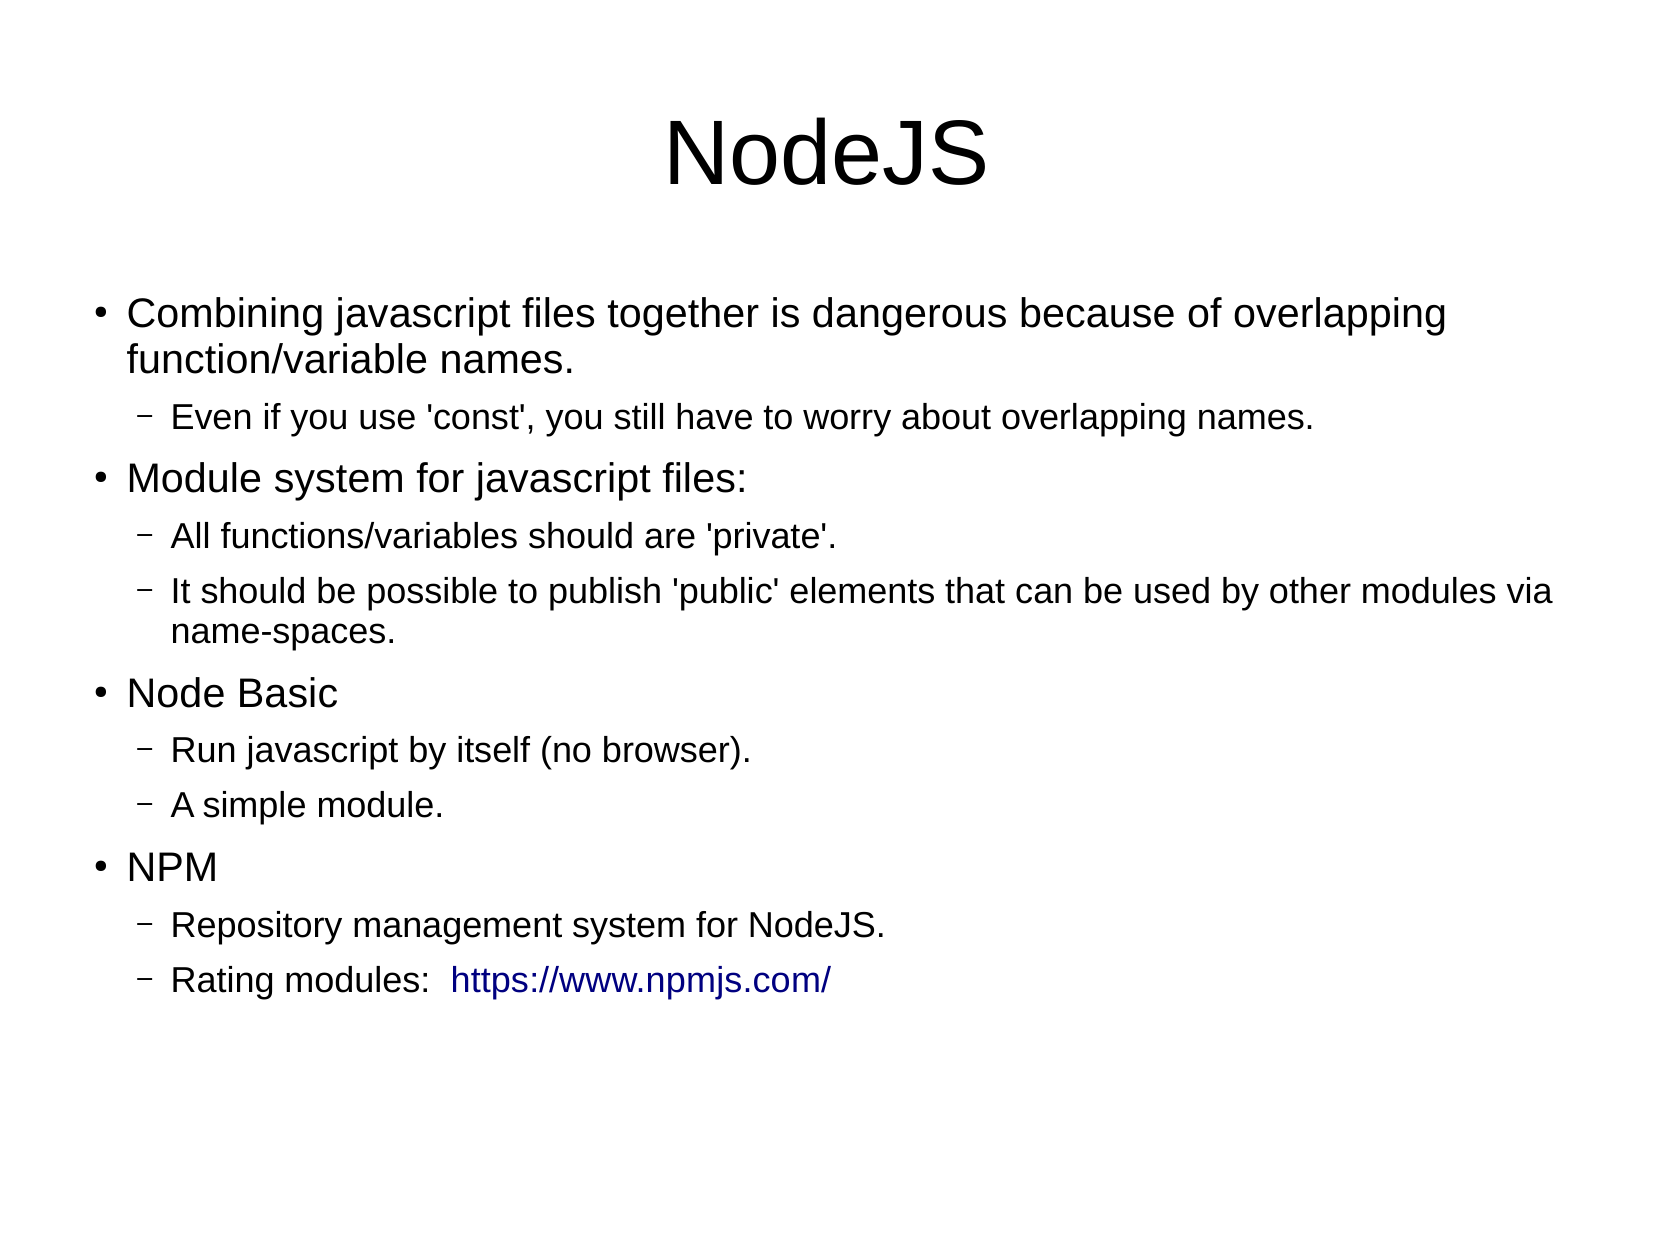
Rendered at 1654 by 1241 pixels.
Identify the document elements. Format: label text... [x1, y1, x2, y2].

list Combining javascript files together is dangerous because of overlapping function/variable names. Even if you use 'const', you still have to worry about overlapping names. Module system for javascript files: All functions/variables should are 'private'. It should be possible to publish 'public' elements that can be used by other modules via name-spaces. Node Basic Run javascript by itself (no browser). A simple module. NPM Repository management system for NodeJS. Rating modules: https://www.npmjs.com/ [82, 290, 1571, 1010]
title NodeJS [82, 49, 1571, 257]
